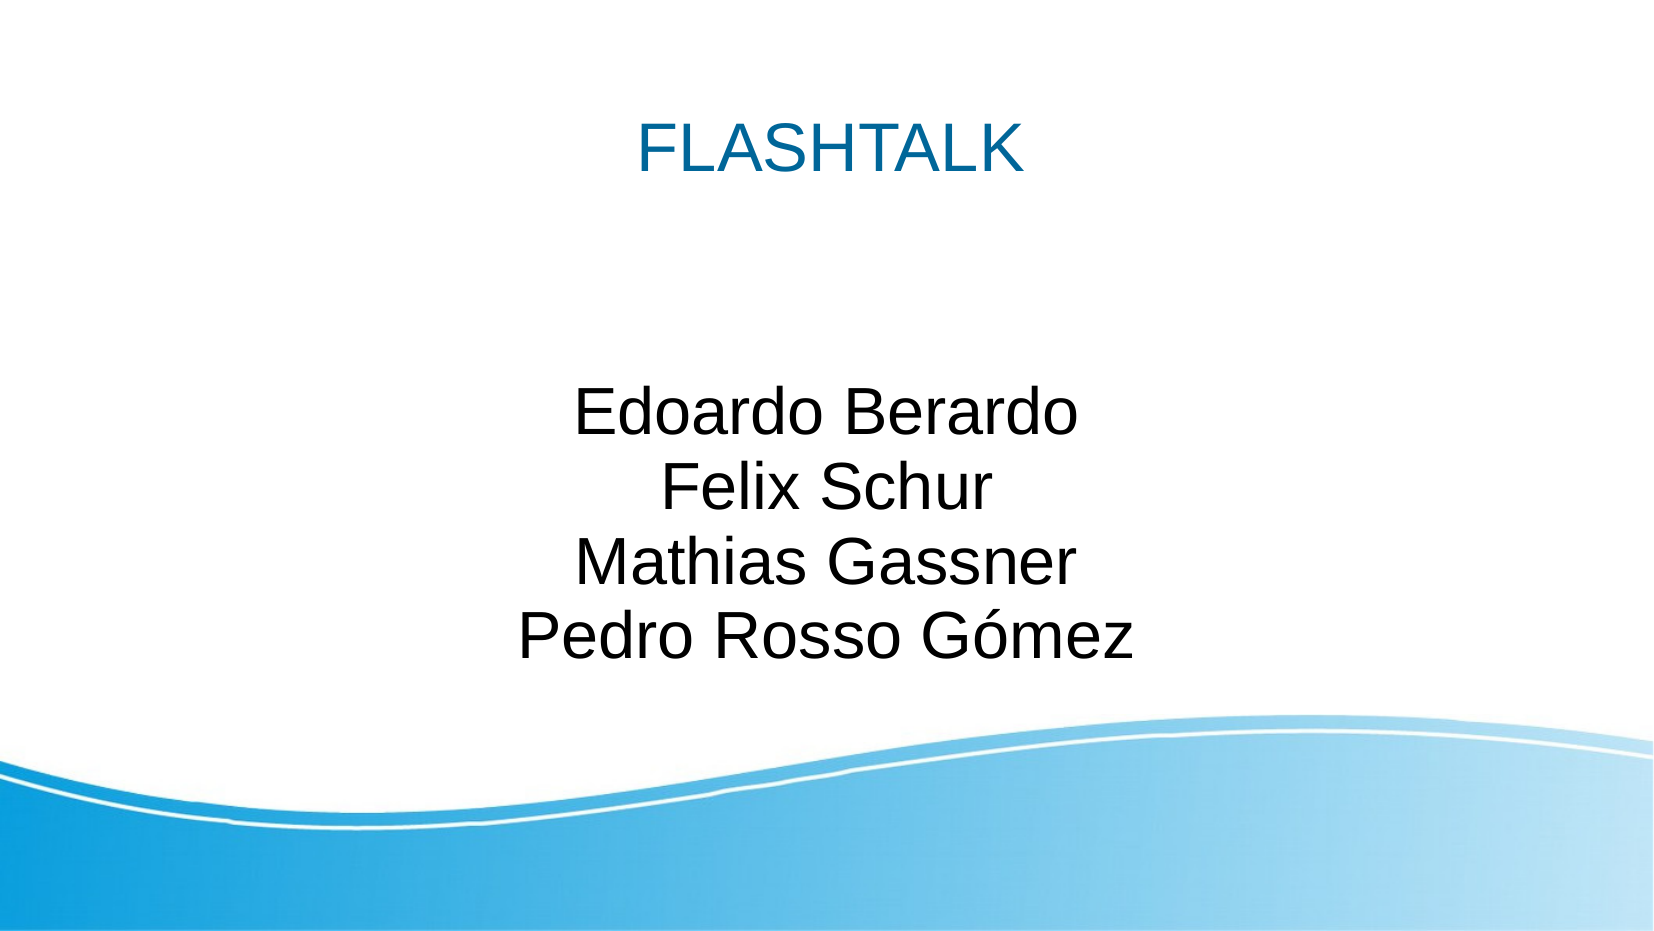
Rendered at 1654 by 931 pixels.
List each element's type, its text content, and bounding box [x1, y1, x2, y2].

title FLASHTALK [86, 69, 1576, 226]
picture [0, 714, 1654, 931]
subtitle Edoardo Berardo Felix Schur Mathias Gassner Pedro Rosso Gómez [82, 270, 1571, 778]
